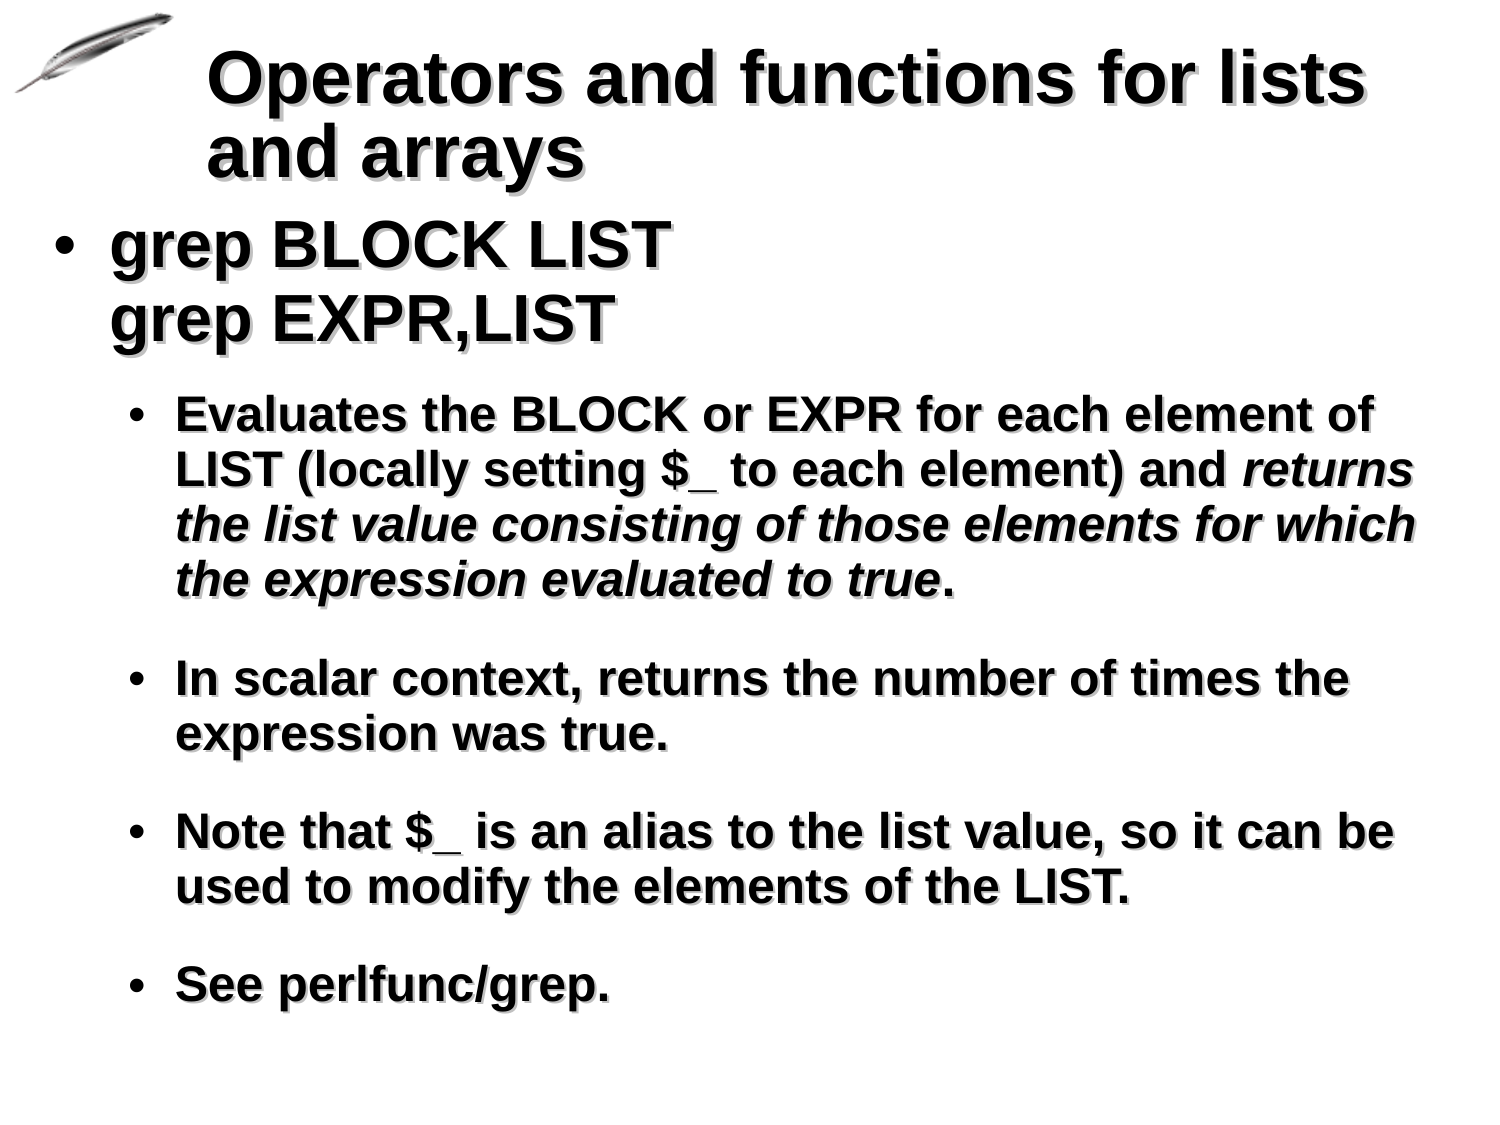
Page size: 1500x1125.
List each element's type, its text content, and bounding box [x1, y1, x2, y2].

title Operators and functions for lists and arrays [206, 0, 1418, 207]
list grep BLOCK LIST grep EXPR,LIST Evaluates the BLOCK or EXPR for each element of LIST (locally setting $_ to each element) and returns the list value consisting of those elements for which the expression evaluated to true. In scalar context, returns the number of times the expression was true. Note that $_ is an alias to the list value, so it can be used to modify the elements of the LIST. See perlfunc/grep. [53, 207, 1447, 1084]
picture [11, 11, 179, 95]
